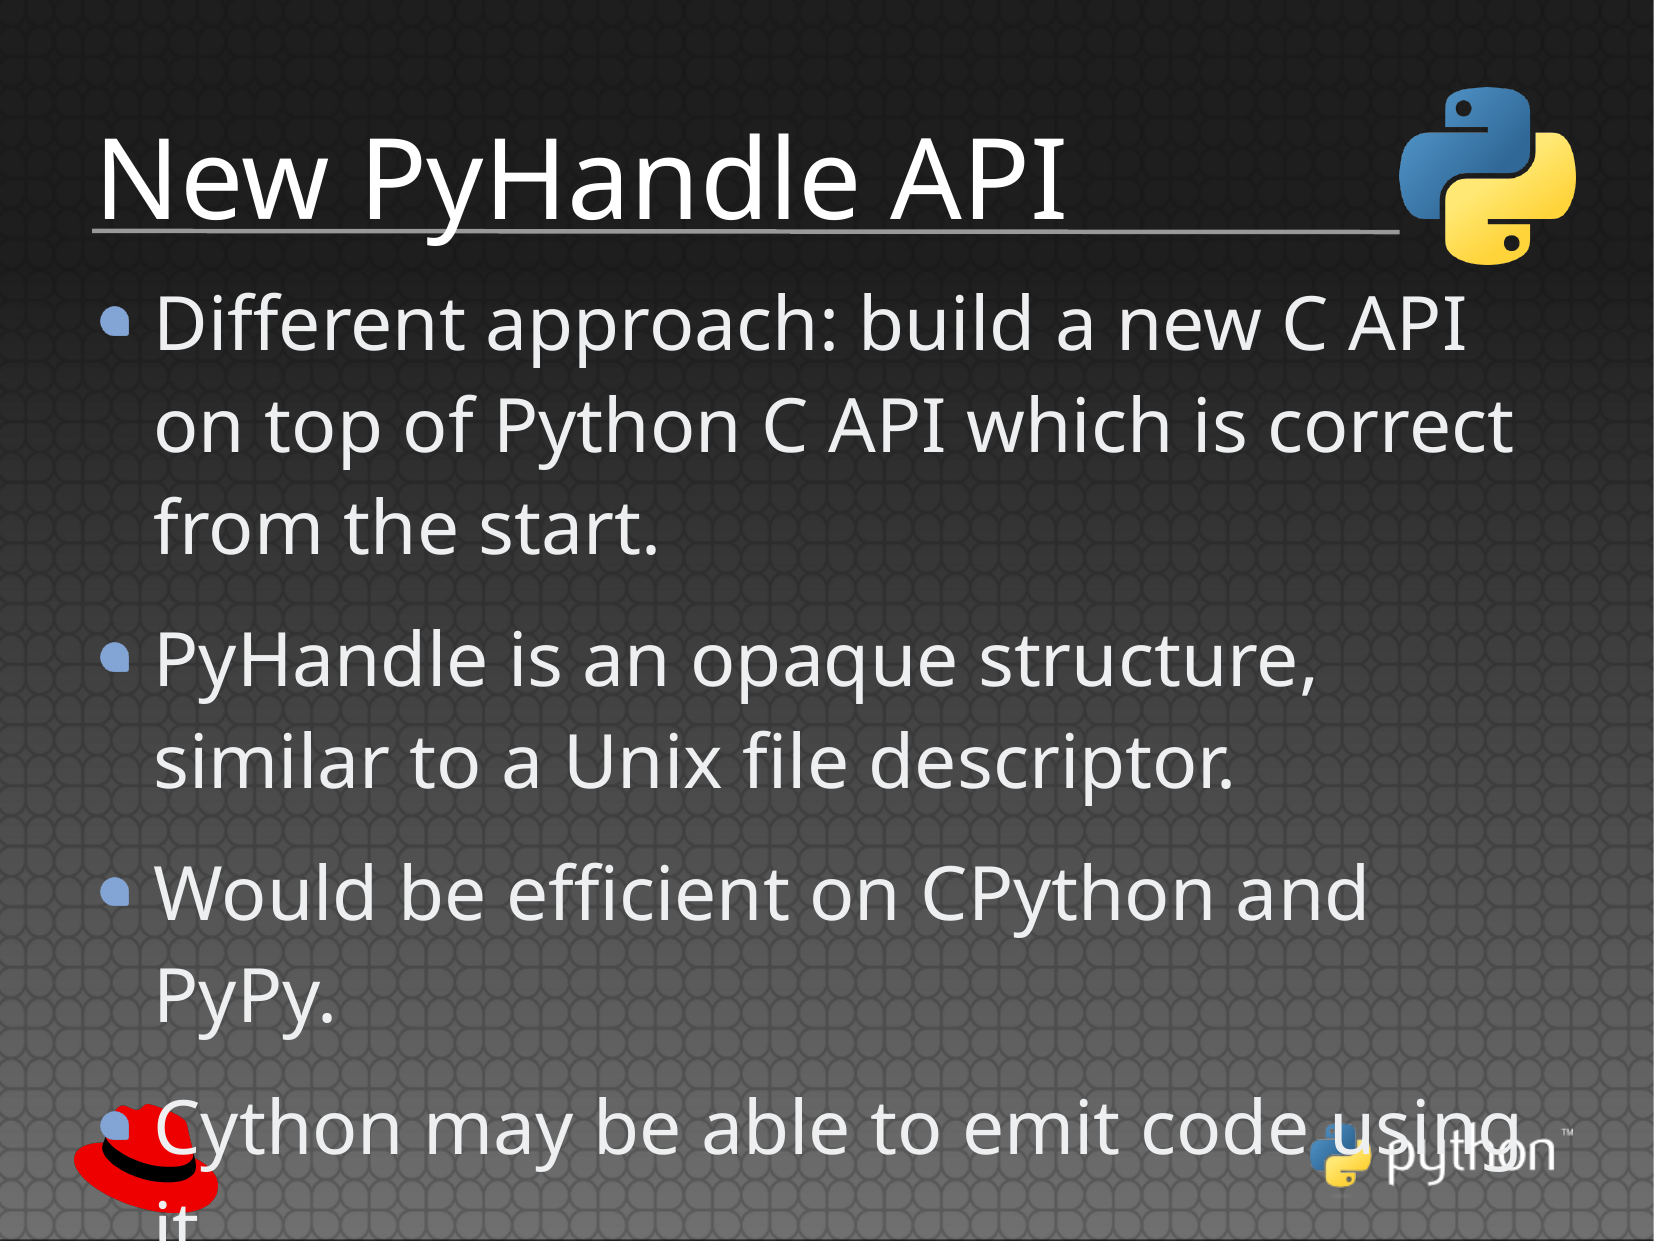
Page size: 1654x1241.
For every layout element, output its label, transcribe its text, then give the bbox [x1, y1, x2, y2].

picture [0, 0, 1654, 1241]
title New PyHandle API [94, 100, 1426, 251]
list Different approach: build a new C API on top of Python C API which is correct from the start. PyHandle is an opaque structure, similar to a Unix file descriptor. Would be efficient on CPython and PyPy. Cython may be able to emit code using it. [82, 269, 1540, 1118]
